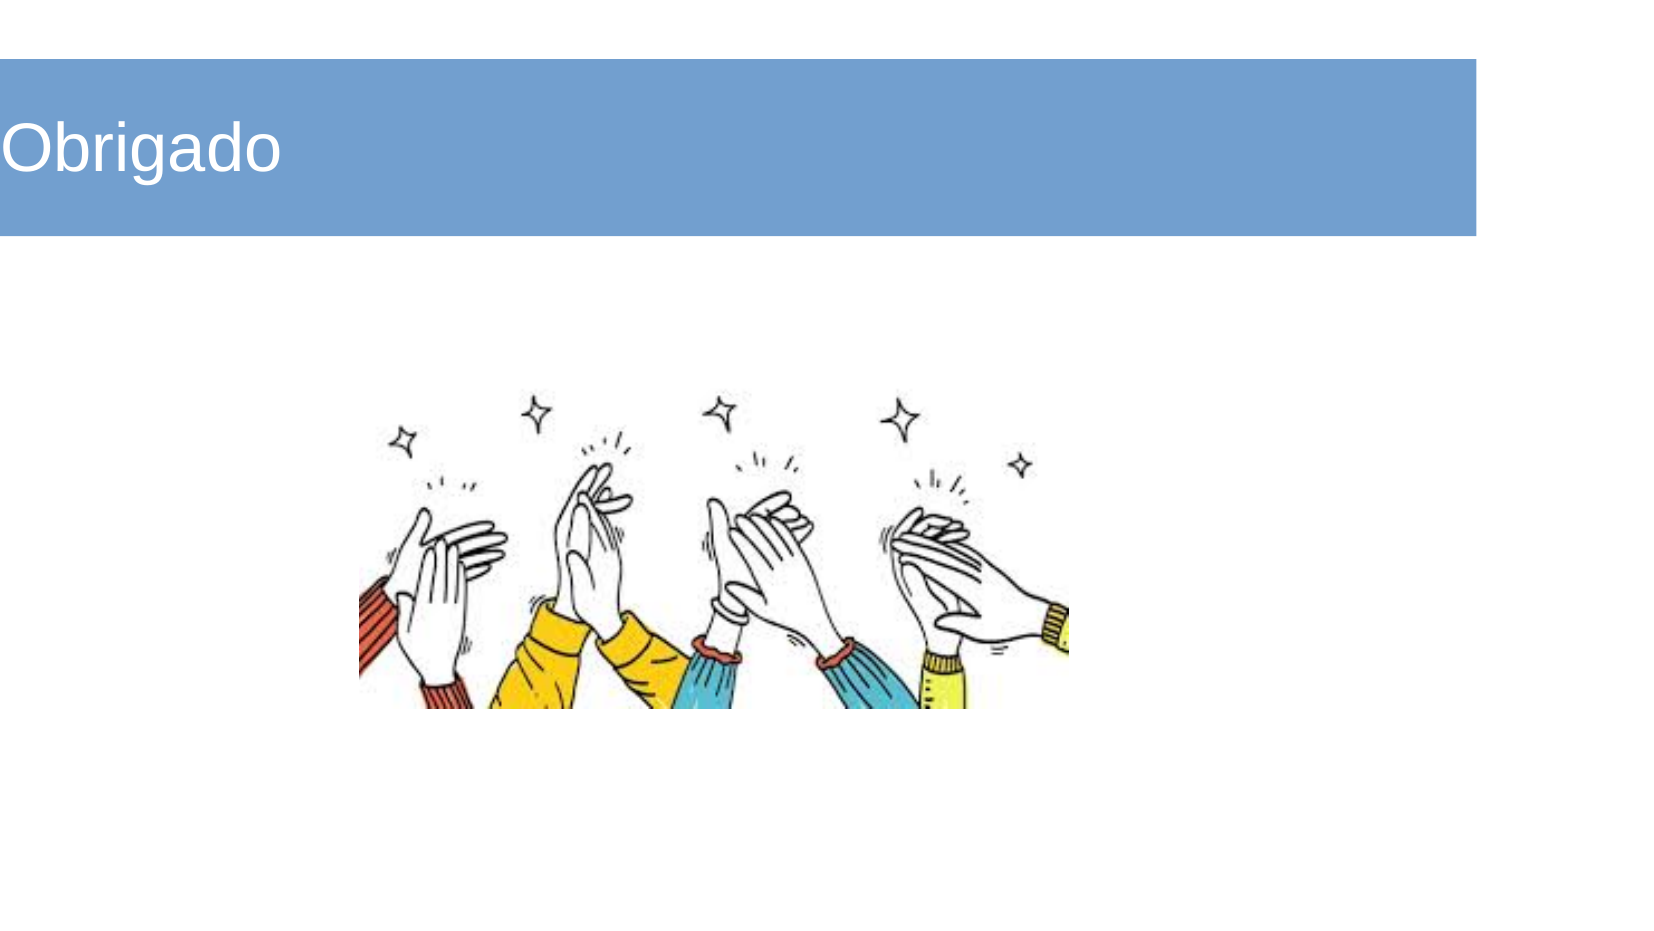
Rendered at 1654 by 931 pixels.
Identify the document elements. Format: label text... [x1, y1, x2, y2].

title Obrigado [0, 59, 1477, 237]
picture [359, 354, 1069, 709]
